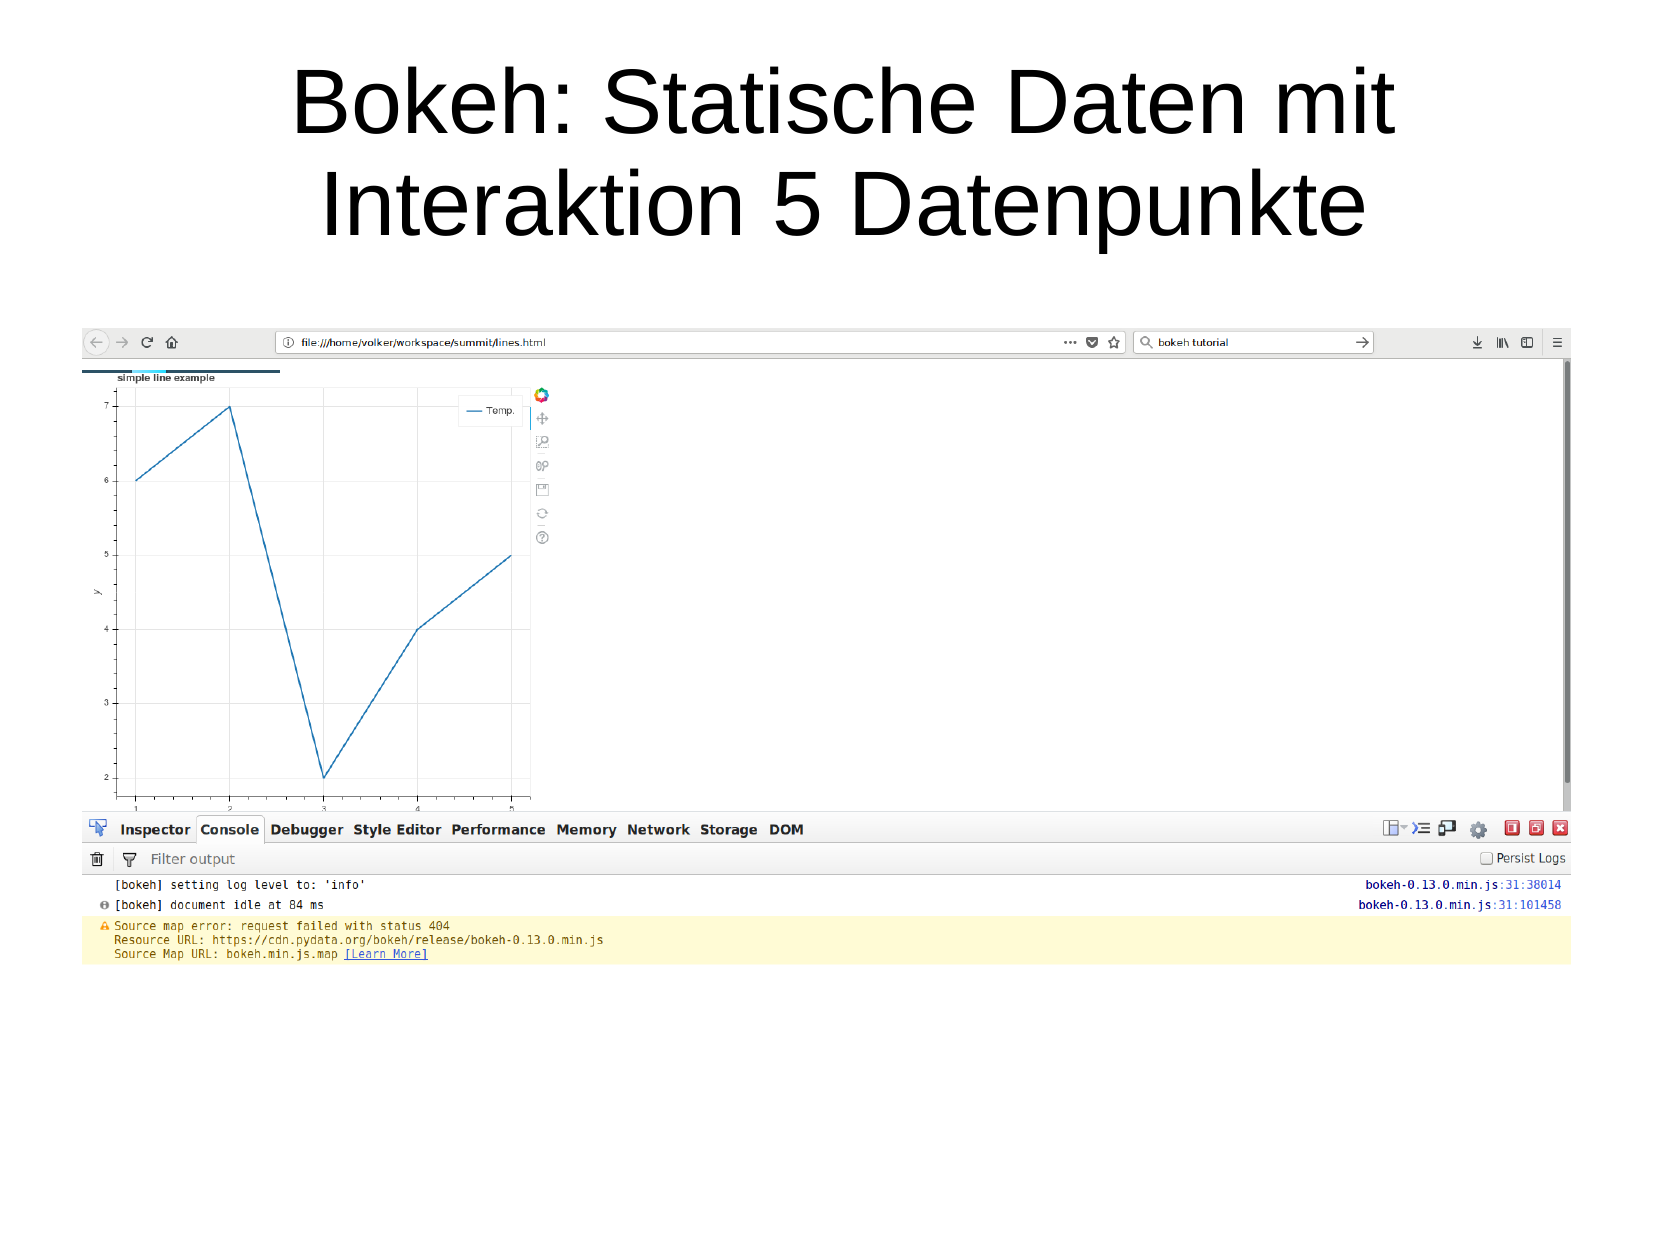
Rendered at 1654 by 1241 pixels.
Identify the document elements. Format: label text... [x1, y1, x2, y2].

picture [82, 328, 1571, 971]
title Bokeh: Statische Daten mit Interaktion 5 Datenpunkte [82, 49, 1571, 257]
